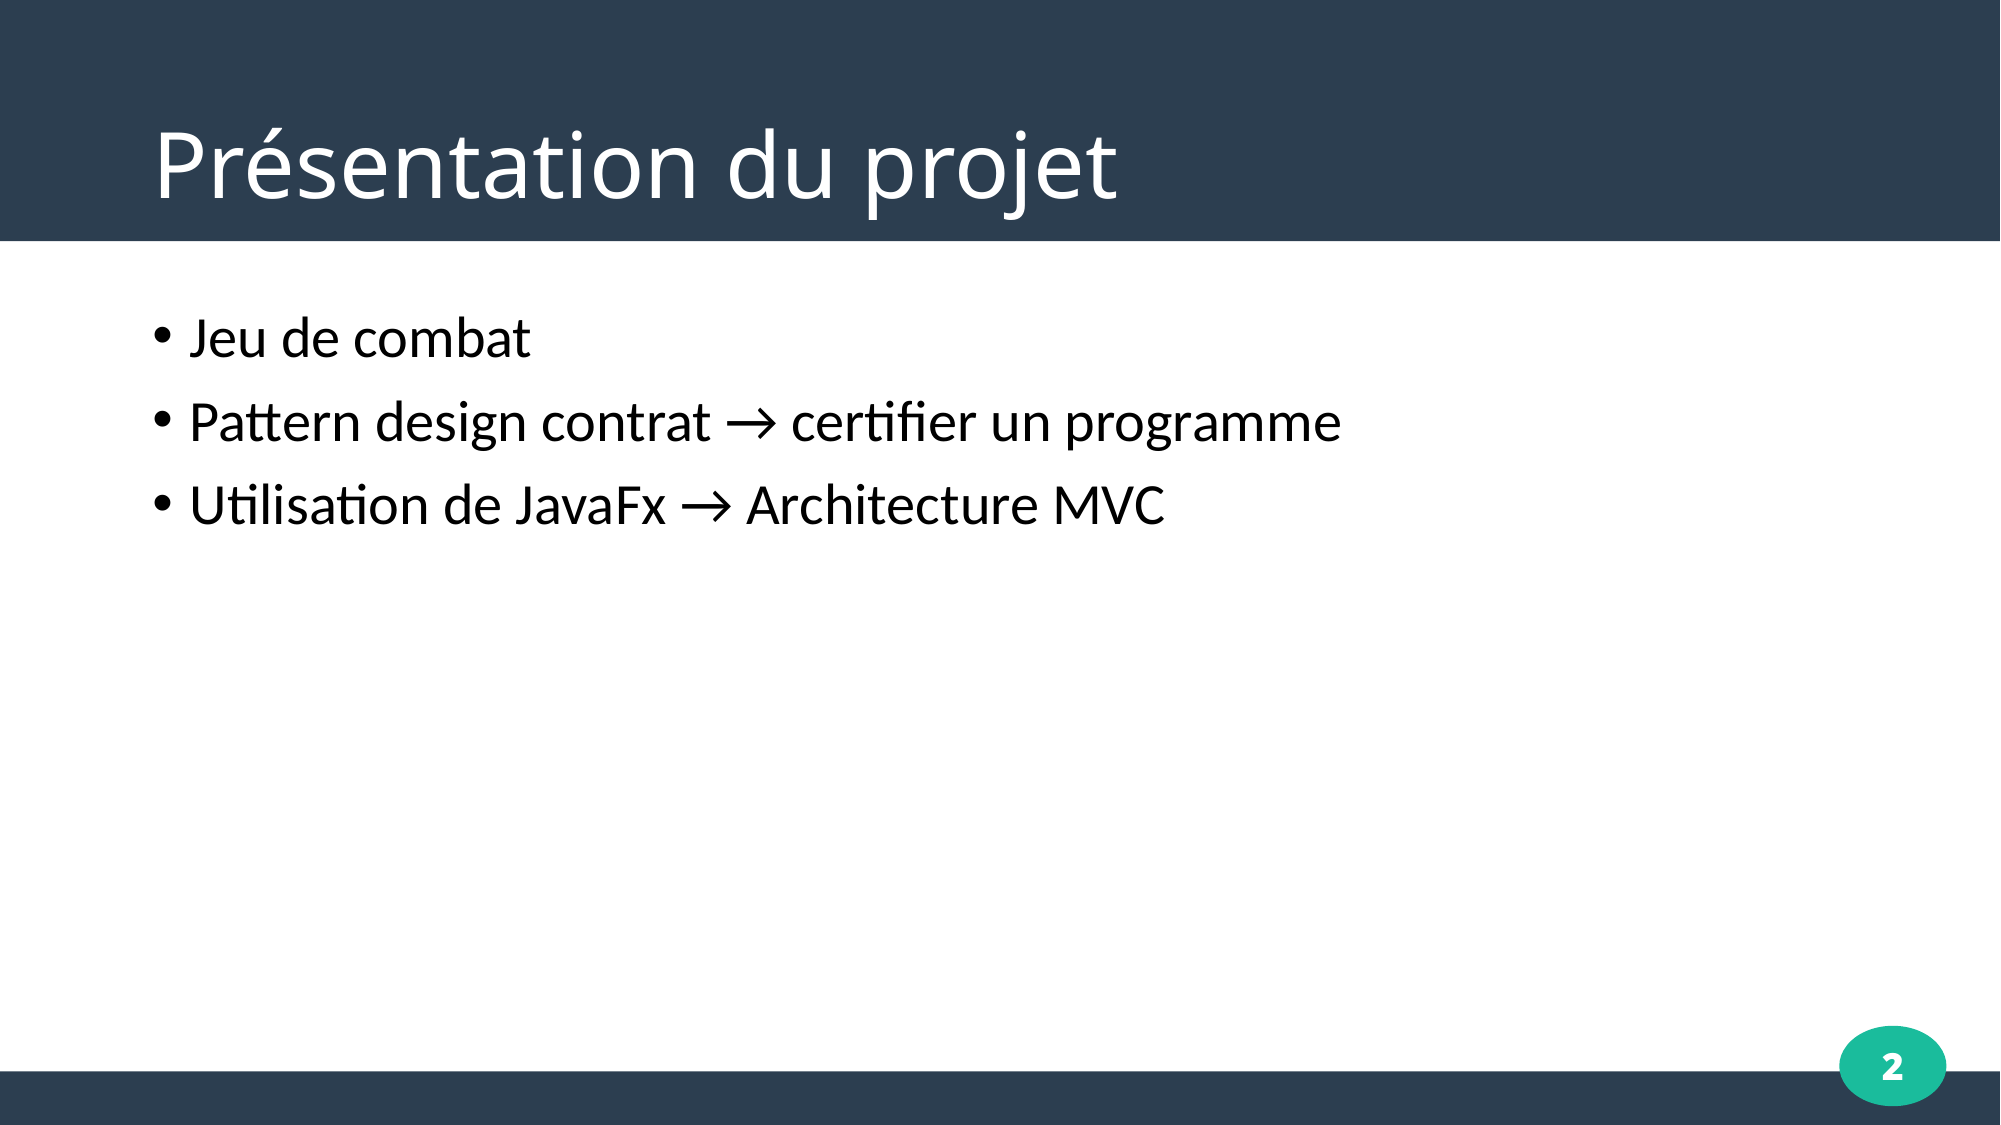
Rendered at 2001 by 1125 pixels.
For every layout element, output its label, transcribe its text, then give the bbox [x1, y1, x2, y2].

title Présentation du projet [137, 59, 1863, 278]
list Jeu de combat Pattern design contrat → certifier un programme Utilisation de JavaFx → Architecture MVC [137, 299, 1863, 1014]
